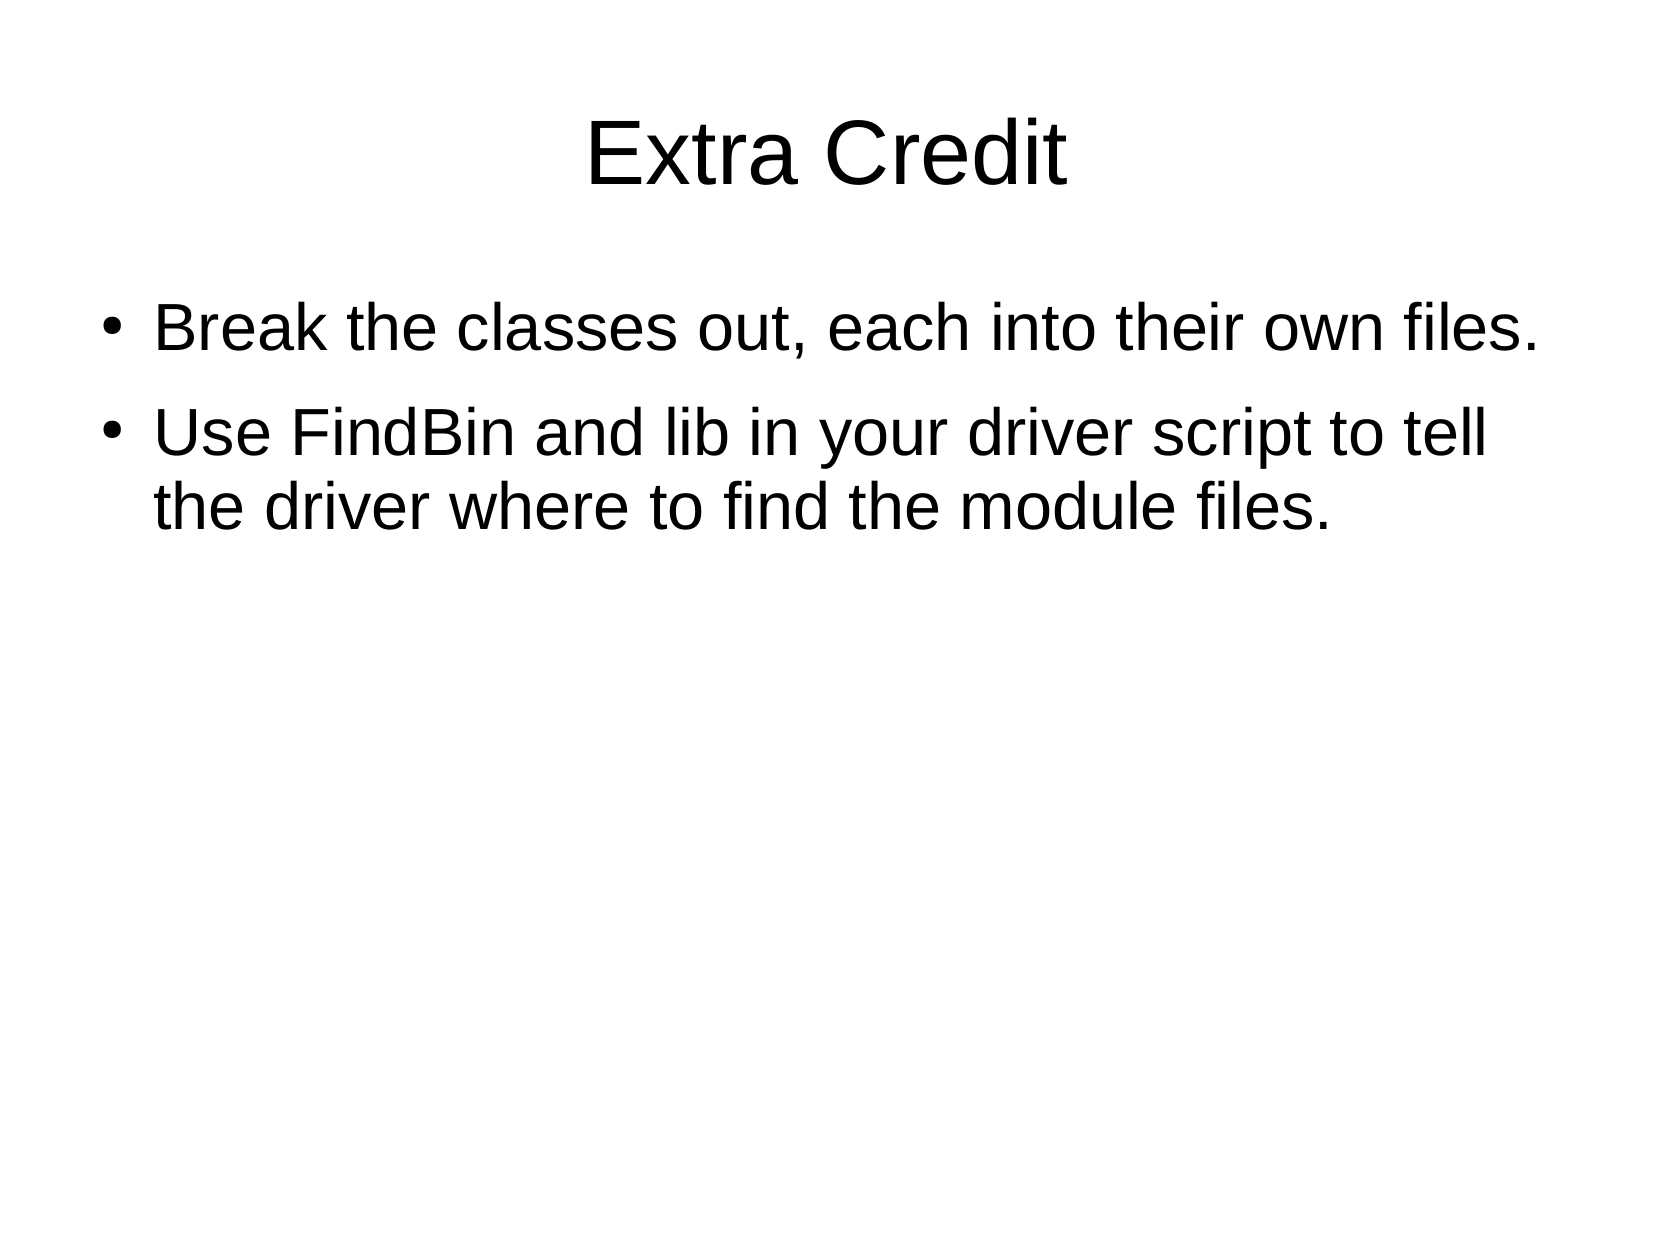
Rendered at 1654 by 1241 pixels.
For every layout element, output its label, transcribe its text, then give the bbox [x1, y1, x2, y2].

title Extra Credit [82, 49, 1571, 257]
list Break the classes out, each into their own files. Use FindBin and lib in your driver script to tell the driver where to find the module files. [82, 290, 1571, 1010]
